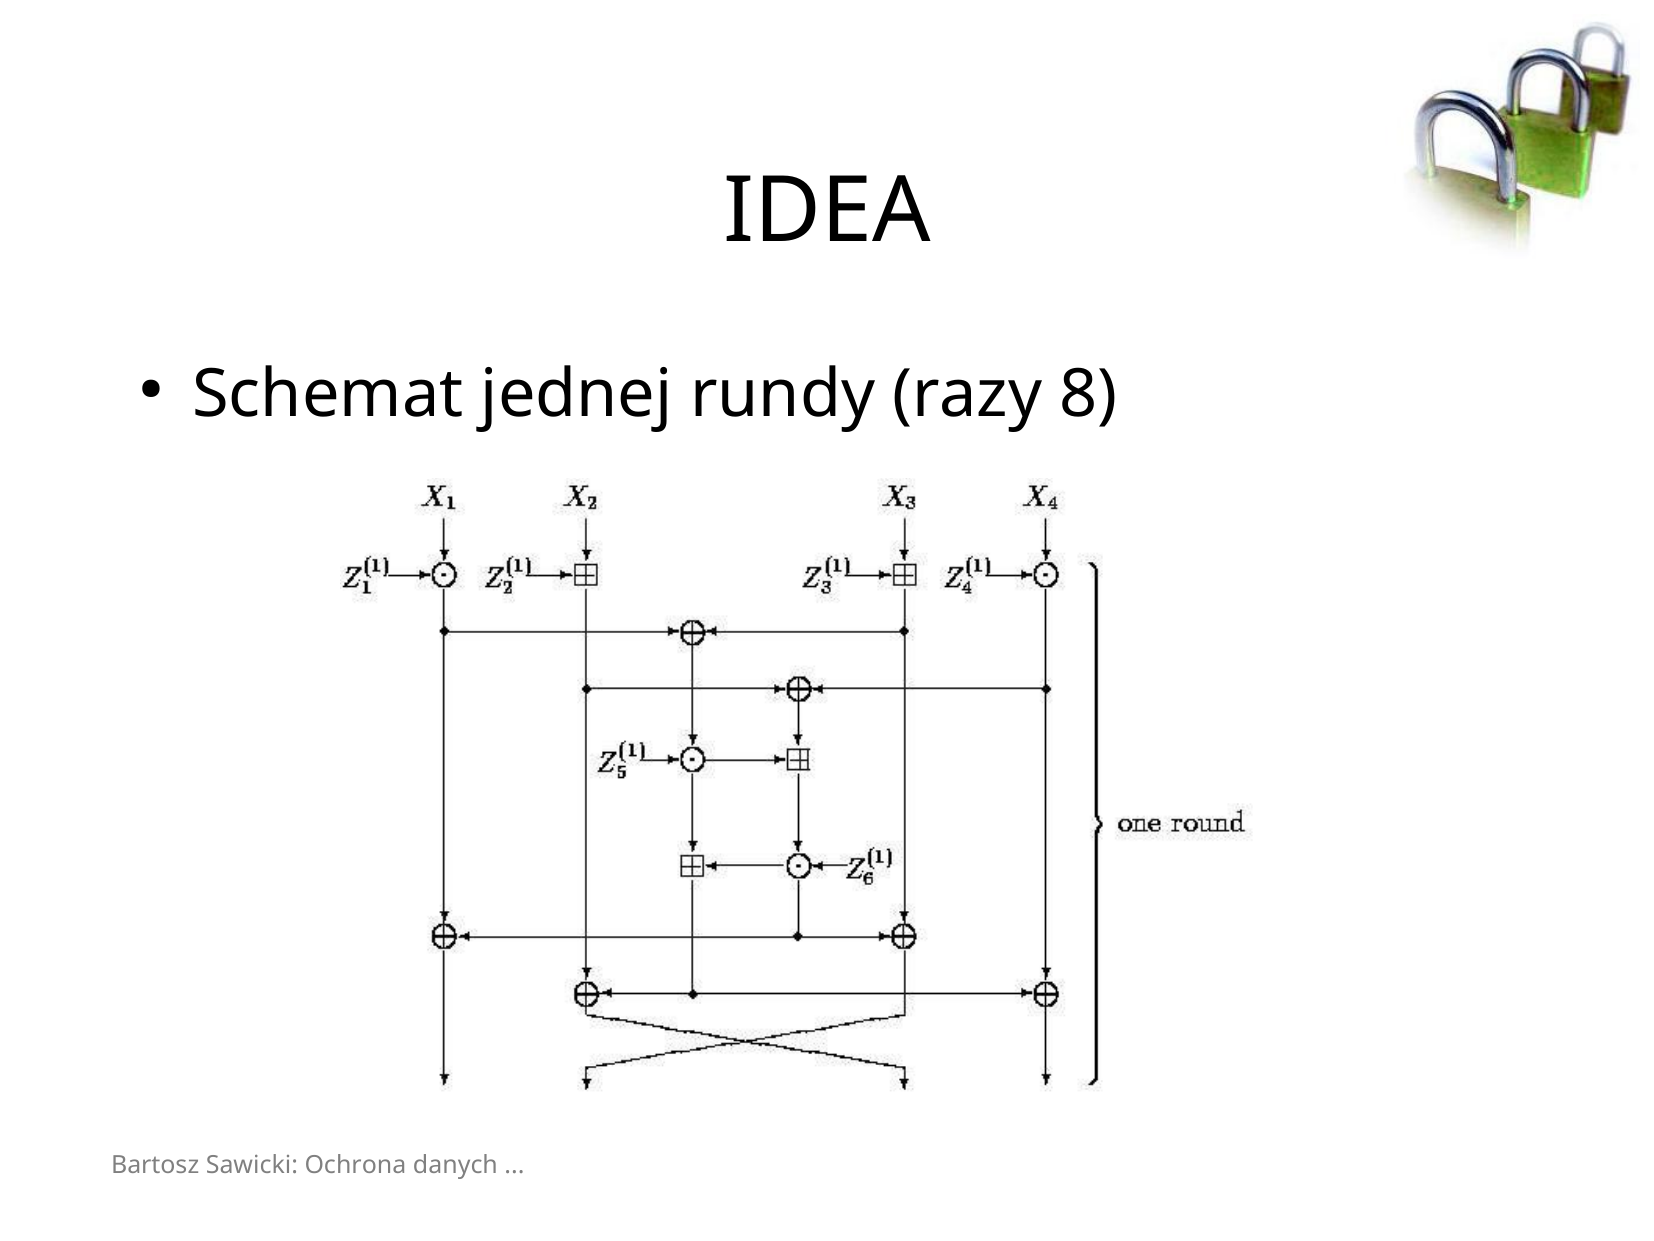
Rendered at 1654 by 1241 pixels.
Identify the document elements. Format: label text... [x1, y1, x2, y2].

picture [1385, 14, 1640, 266]
title IDEA [121, 102, 1534, 311]
list Schemat jednej rundy (razy 8) [121, 344, 1534, 1127]
picture [340, 478, 1292, 1101]
